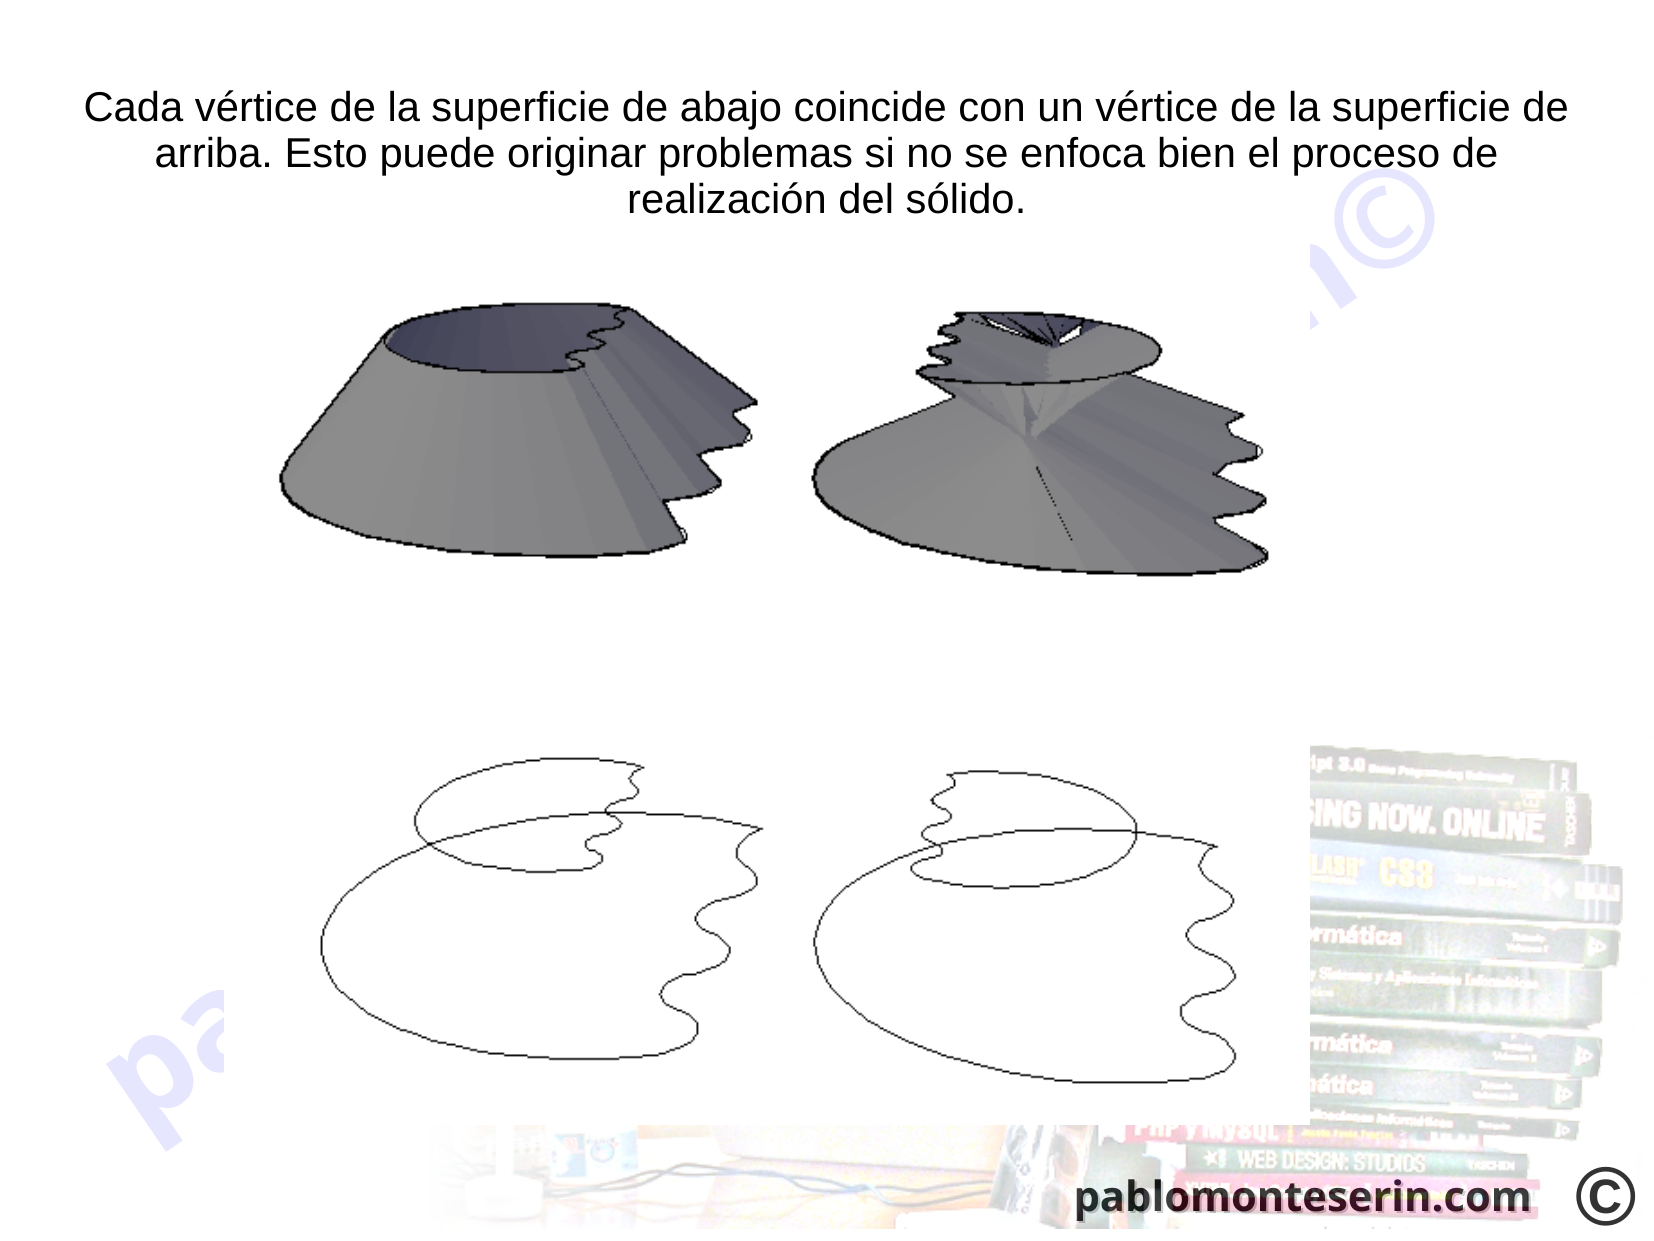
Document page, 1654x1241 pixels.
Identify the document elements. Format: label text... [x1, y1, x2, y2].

picture [224, 244, 1654, 1229]
title Cada vértice de la superficie de abajo coincide con un vértice de la superficie de arriba. Esto puede originar problemas si no se enfoca bien el proceso de realización del sólido. [82, 56, 1571, 250]
